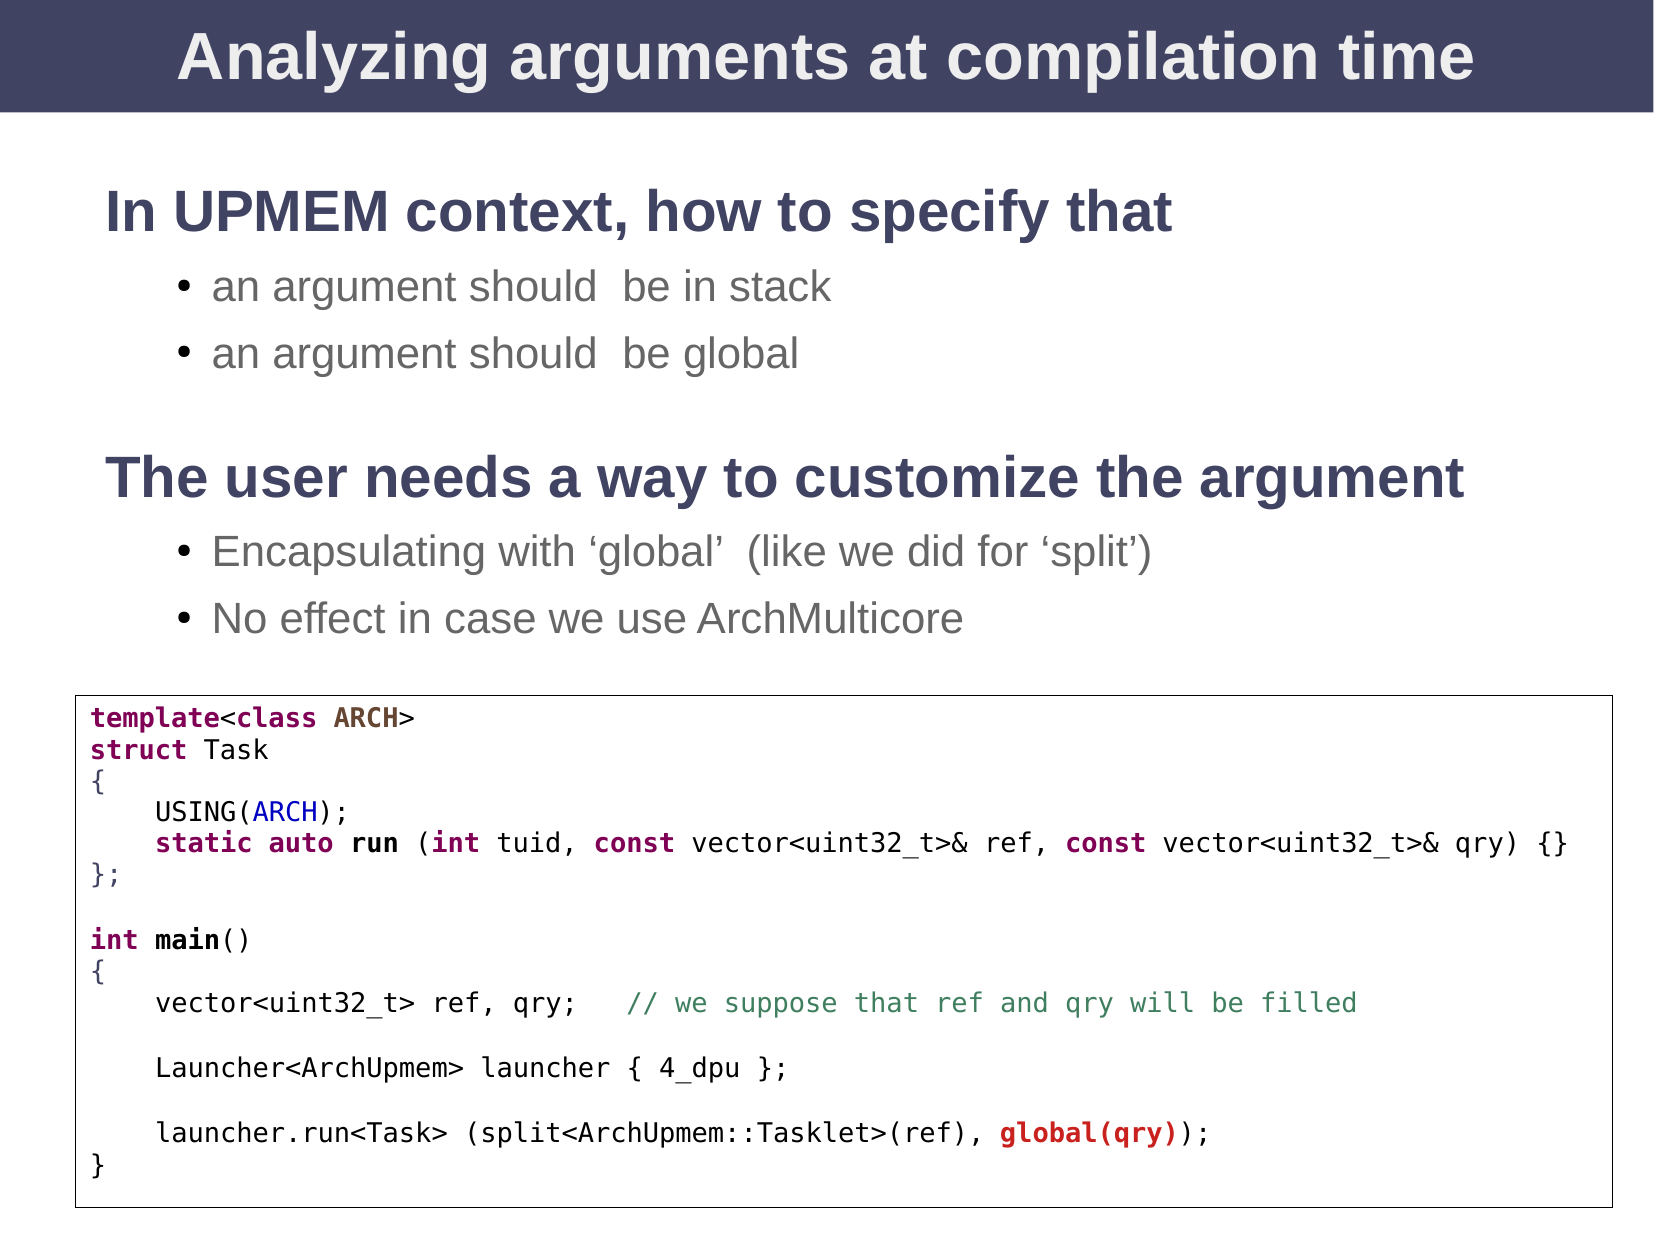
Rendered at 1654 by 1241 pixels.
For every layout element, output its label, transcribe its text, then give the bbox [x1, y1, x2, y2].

text_box template<class ARCH> struct Task { USING(ARCH); static auto run (int tuid, const vector<uint32_t>& ref, const vector<uint32_t>& qry) {} }; int main() { vector<uint32_t> ref, qry; // we suppose that ref and qry will be filled Launcher<ArchUpmem> launcher { 4_dpu }; launcher.run<Task> (split<ArchUpmem::Tasklet>(ref), global(qry)); } [75, 695, 1613, 1208]
text_box Analyzing arguments at compilation time [0, 0, 1654, 113]
text_box In UPMEM context, how to specify that an argument should be in stack an argument should be global The user needs a way to customize the argument Encapsulating with ‘global’ (like we did for ‘split’) No effect in case we use ArchMulticore [90, 171, 1576, 693]
